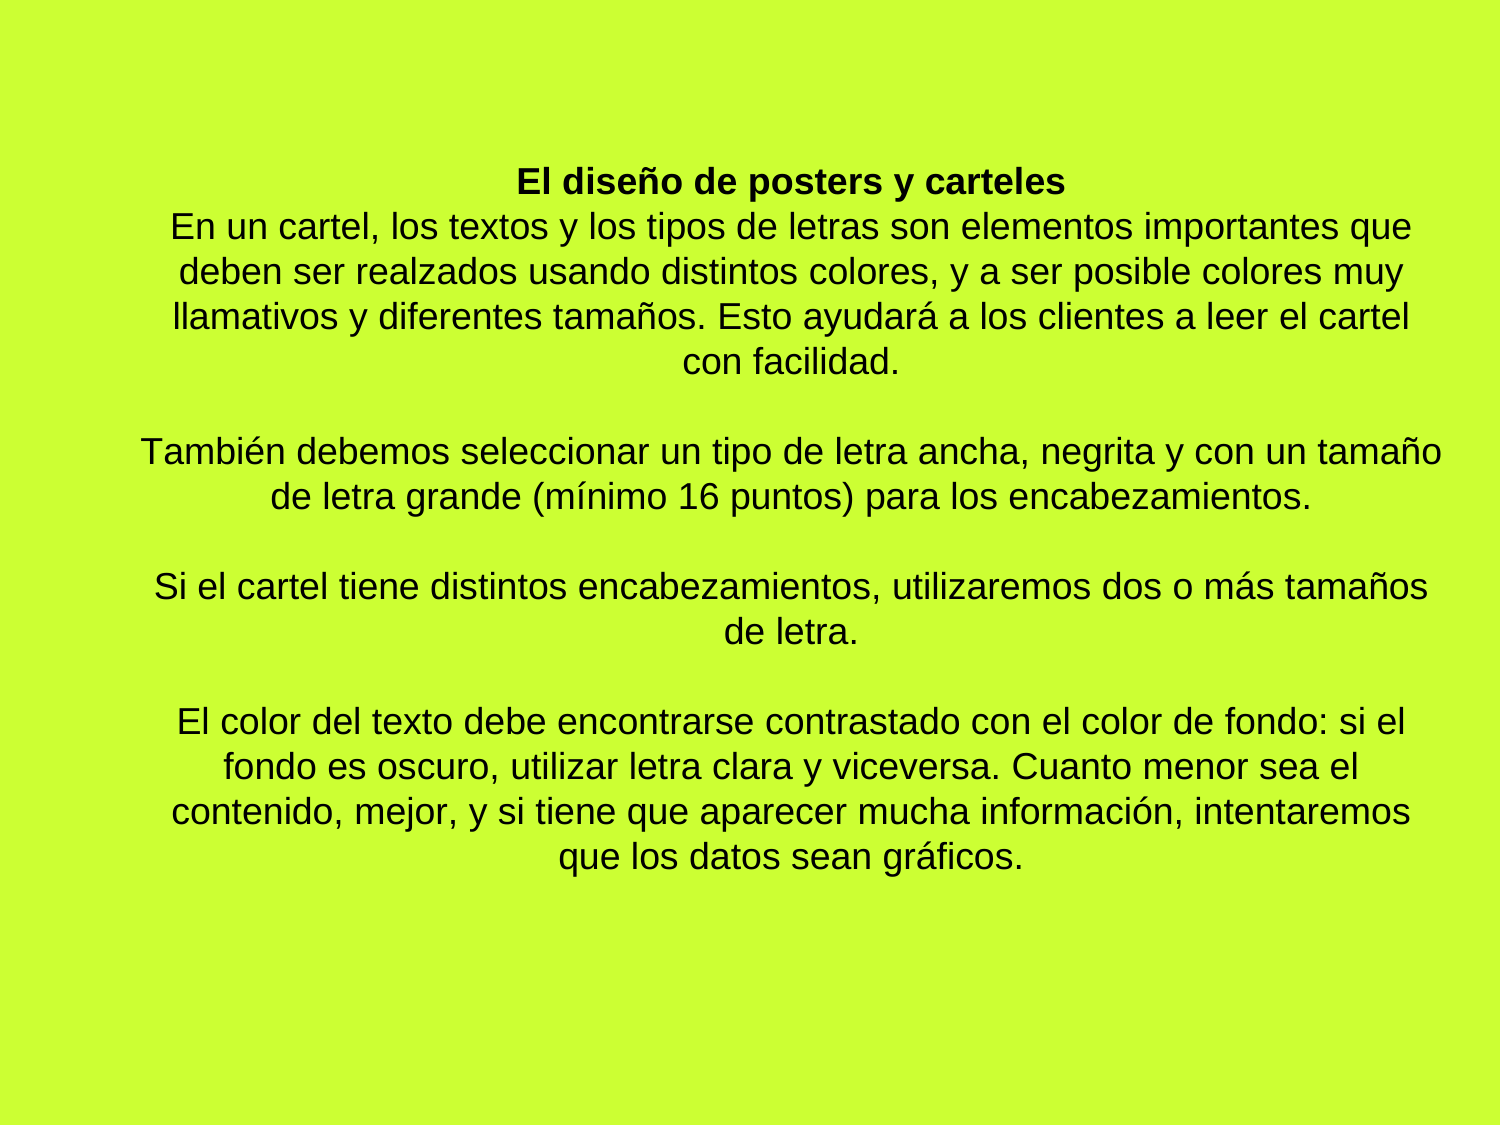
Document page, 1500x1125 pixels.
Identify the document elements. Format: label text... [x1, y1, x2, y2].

text_box El diseño de posters y carteles En un cartel, los textos y los tipos de letras son elementos importantes que deben ser realzados usando distintos colores, y a ser posible colores muy llamativos y diferentes tamaños. Esto ayudará a los clientes a leer el cartel con facilidad. También debemos seleccionar un tipo de letra ancha, negrita y con un tamaño de letra grande (mínimo 16 puntos) para los encabezamientos. Si el cartel tiene distintos encabezamientos, utilizaremos dos o más tamaños de letra. El color del texto debe encontrarse contrastado con el color de fondo: si el fondo es oscuro, utilizar letra clara y viceversa. Cuanto menor sea el contenido, mejor, y si tiene que aparecer mucha información, intentaremos que los datos sean gráficos. [123, 149, 1459, 930]
